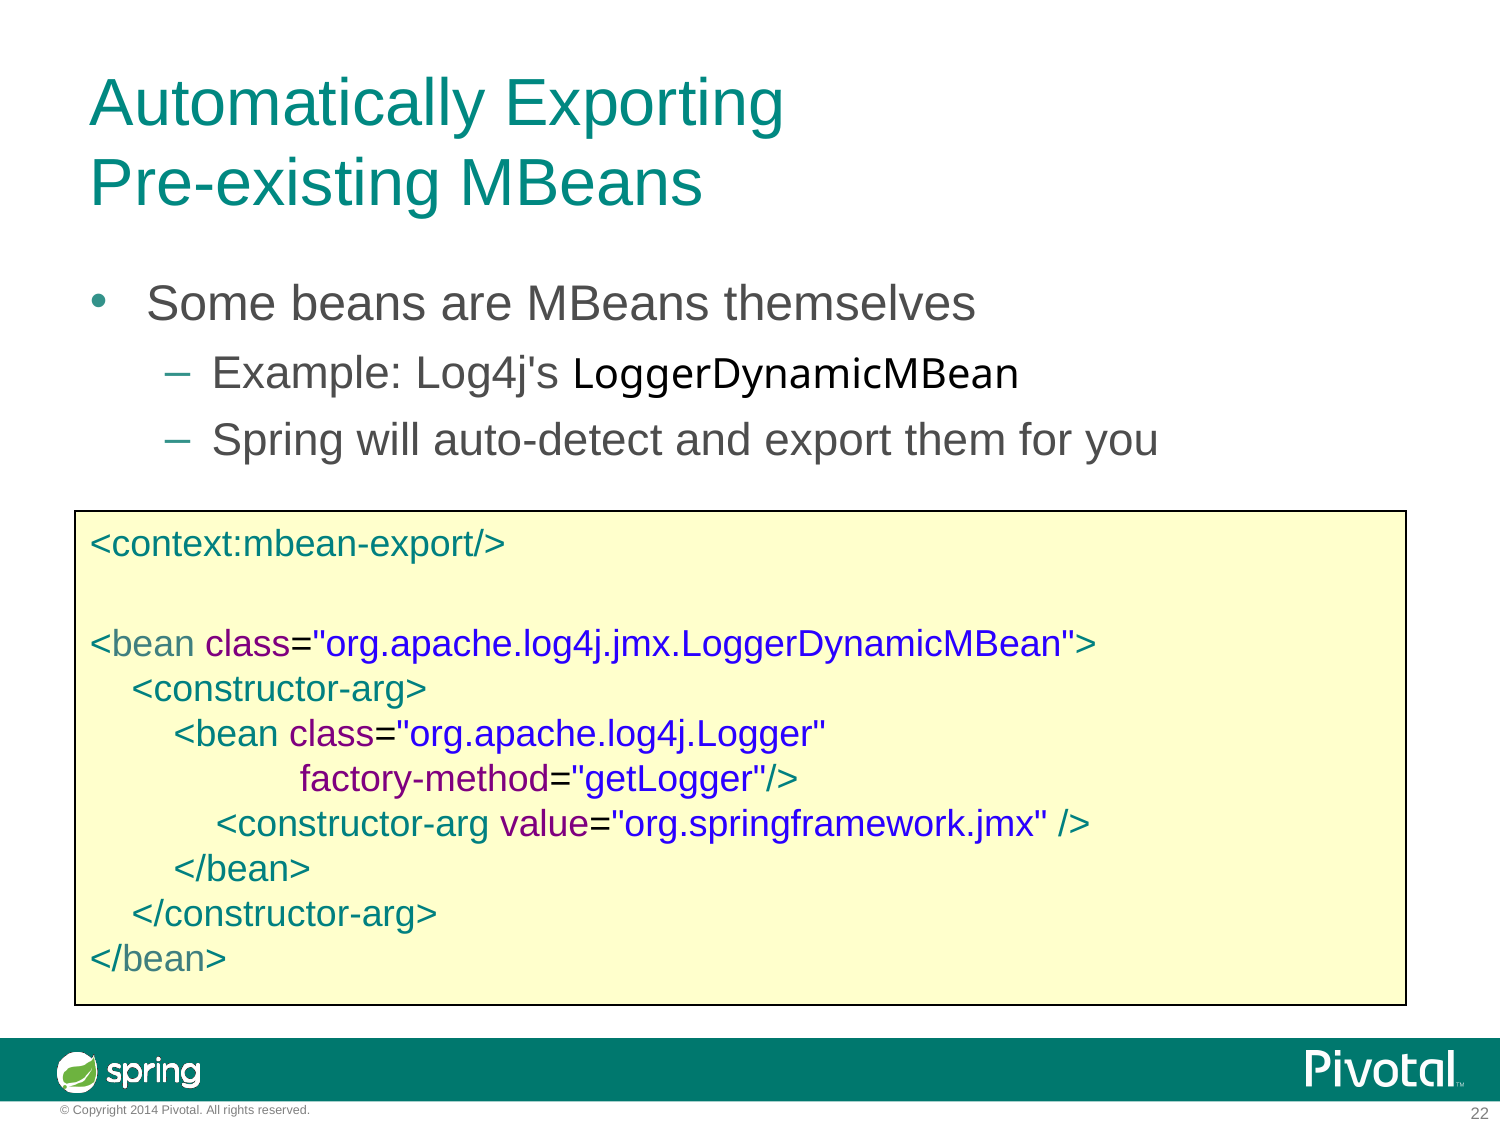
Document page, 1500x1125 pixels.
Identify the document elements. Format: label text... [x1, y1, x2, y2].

title Automatically Exporting Pre-existing MBeans [75, 45, 1426, 233]
list Some beans are MBeans themselves Example: Log4j's LoggerDynamicMBean Spring will auto-detect and export them for you [75, 262, 1426, 1005]
text_box <context:mbean-export/> <bean class="org.apache.log4j.jmx.LoggerDynamicMBean"> <constructor-arg> <bean class="org.apache.log4j.Logger" factory-method="getLogger"/> <constructor-arg value="org.springframework.jmx" /> </bean> </constructor-arg> </bean> [75, 511, 1406, 1005]
picture [1306, 1050, 1464, 1087]
picture [32, 1041, 210, 1103]
